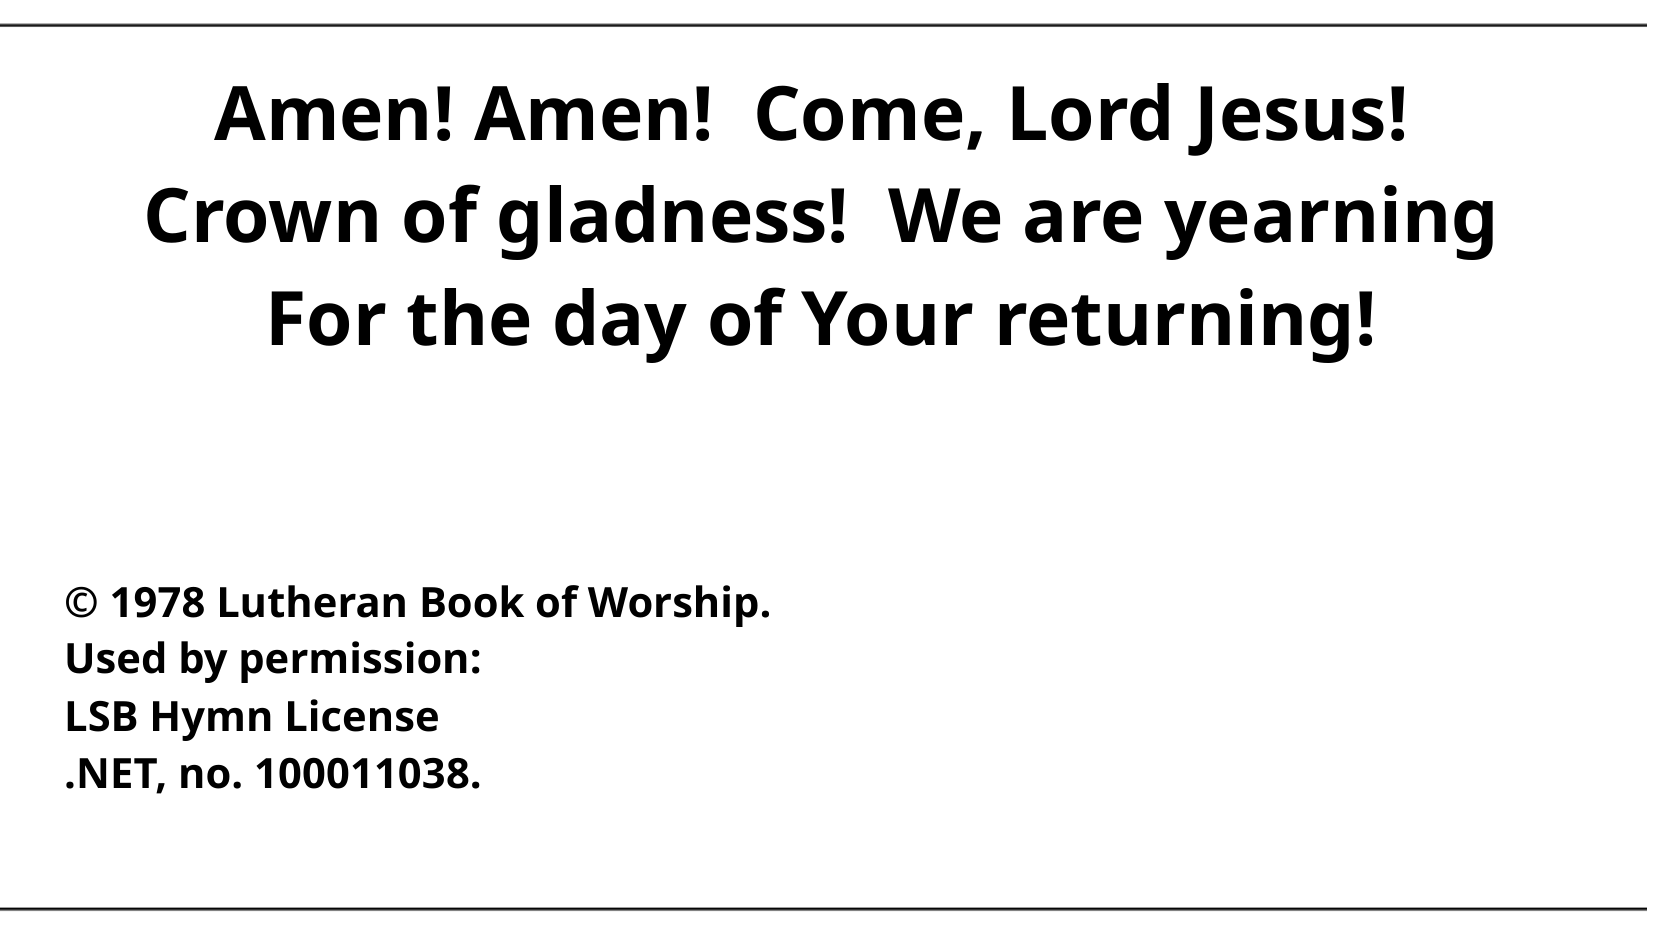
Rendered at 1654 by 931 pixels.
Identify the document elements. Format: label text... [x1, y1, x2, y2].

text_box Amen! Amen! Come, Lord Jesus! Crown of gladness! We are yearning For the day of Your returning! © 1978 Lutheran Book of Worship. Used by permission: LSB Hymn License .NET, no. 100011038. [49, 53, 1595, 789]
picture [0, 2, 1647, 931]
